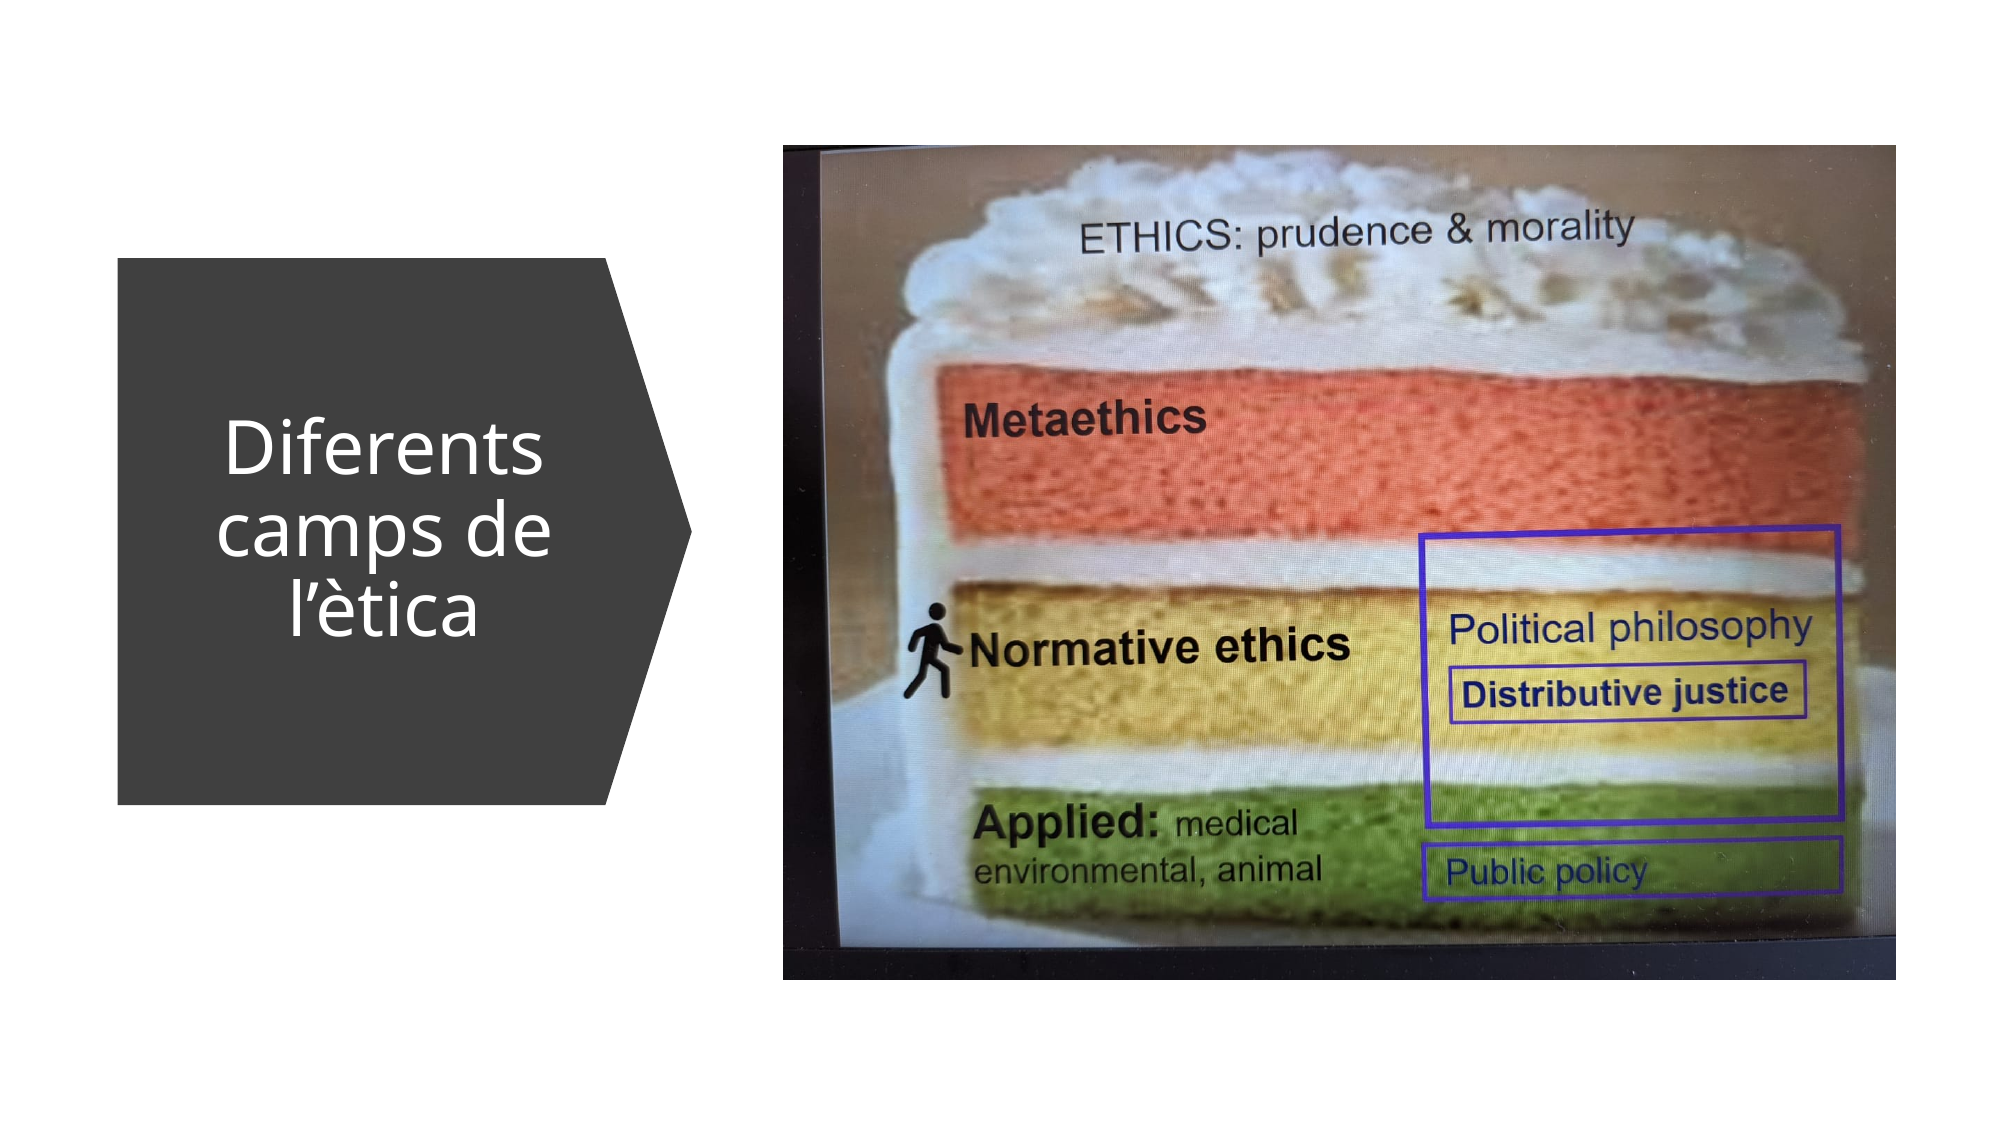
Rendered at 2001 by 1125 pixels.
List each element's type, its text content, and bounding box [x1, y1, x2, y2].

text_box [117, 258, 692, 806]
title Diferents camps de l’ètica [168, 322, 601, 741]
picture [783, 145, 1896, 980]
